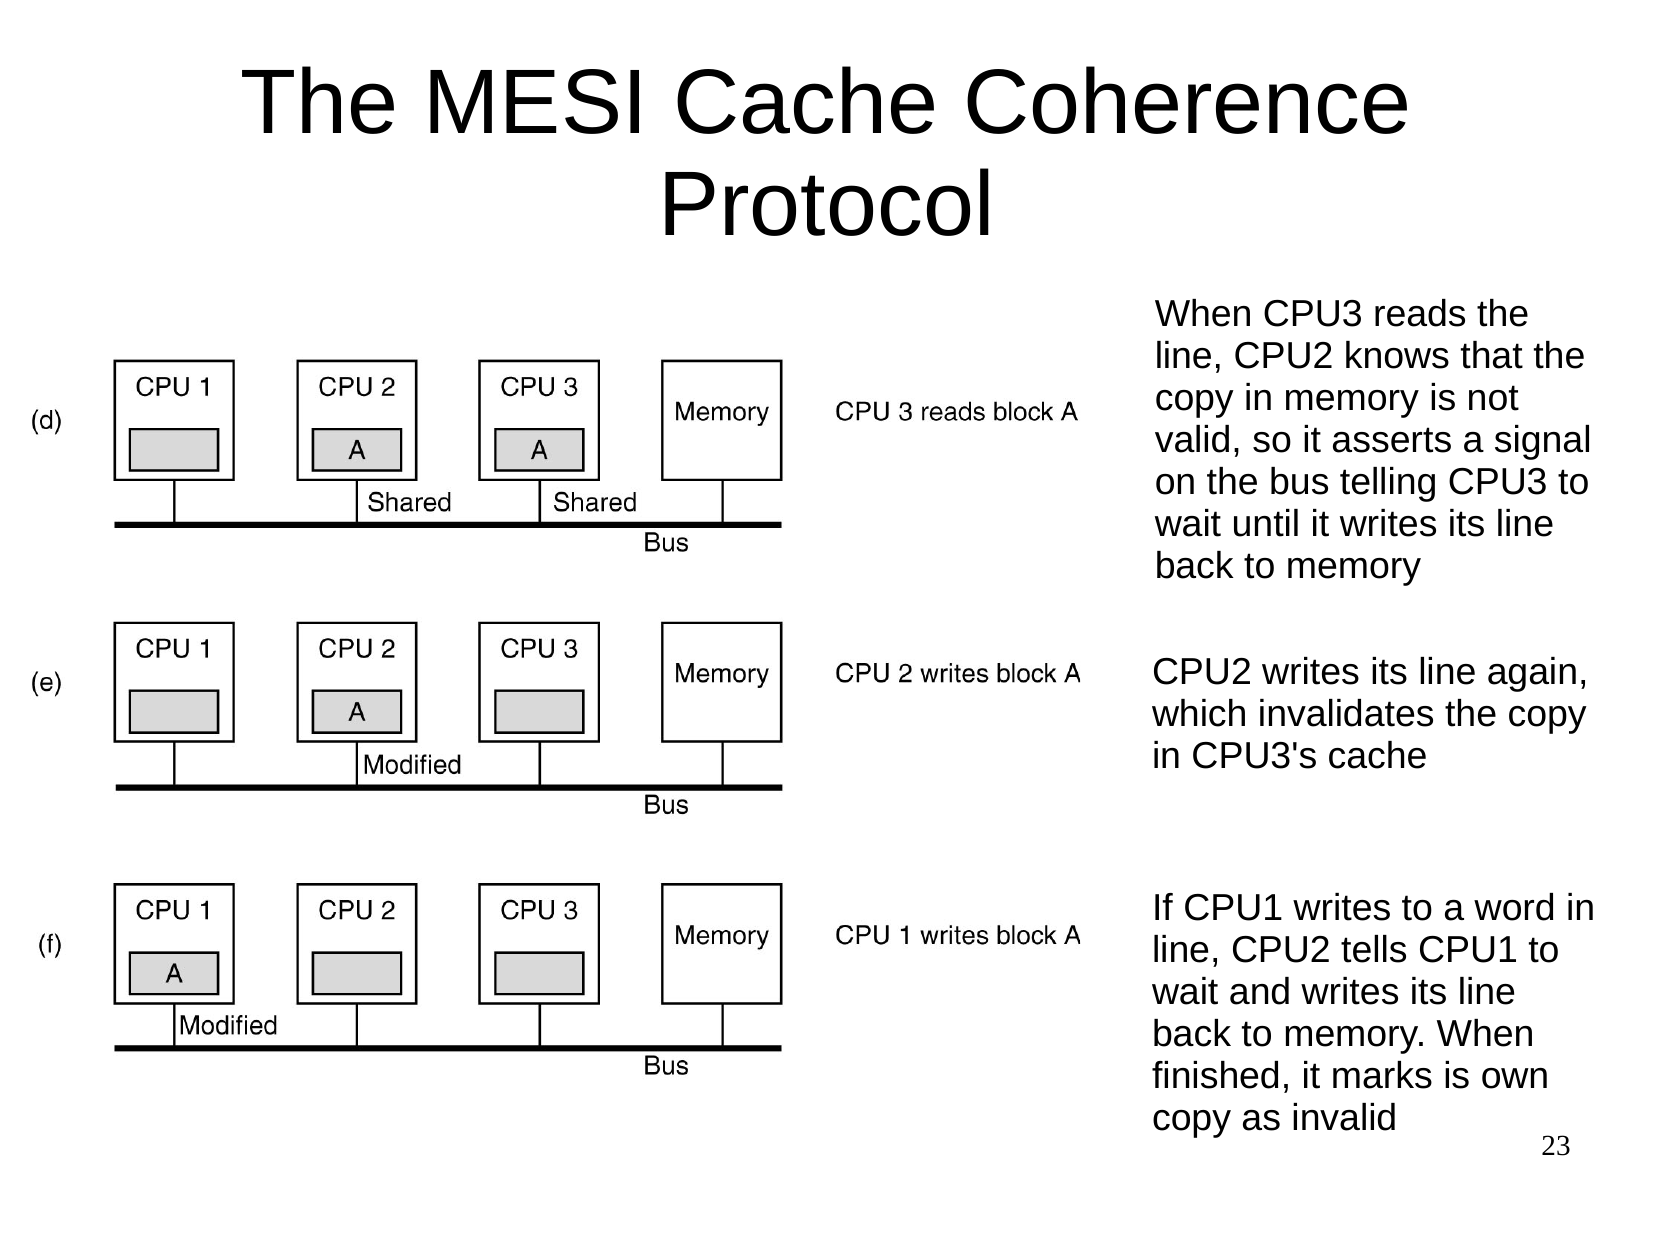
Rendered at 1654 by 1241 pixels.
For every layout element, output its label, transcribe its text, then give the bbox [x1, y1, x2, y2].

text_box When CPU3 reads the line, CPU2 knows that the copy in memory is not valid, so it asserts a signal on the bus telling CPU3 to wait until it writes its line back to memory [1140, 285, 1621, 594]
picture [30, 307, 1081, 1081]
title The MESI Cache Coherence Protocol [82, 49, 1571, 257]
text_box CPU2 writes its line again, which invalidates the copy in CPU3's cache [1137, 642, 1618, 853]
text_box If CPU1 writes to a word in line, CPU2 tells CPU1 to wait and writes its line back to memory. When finished, it marks is own copy as invalid [1137, 879, 1618, 1146]
